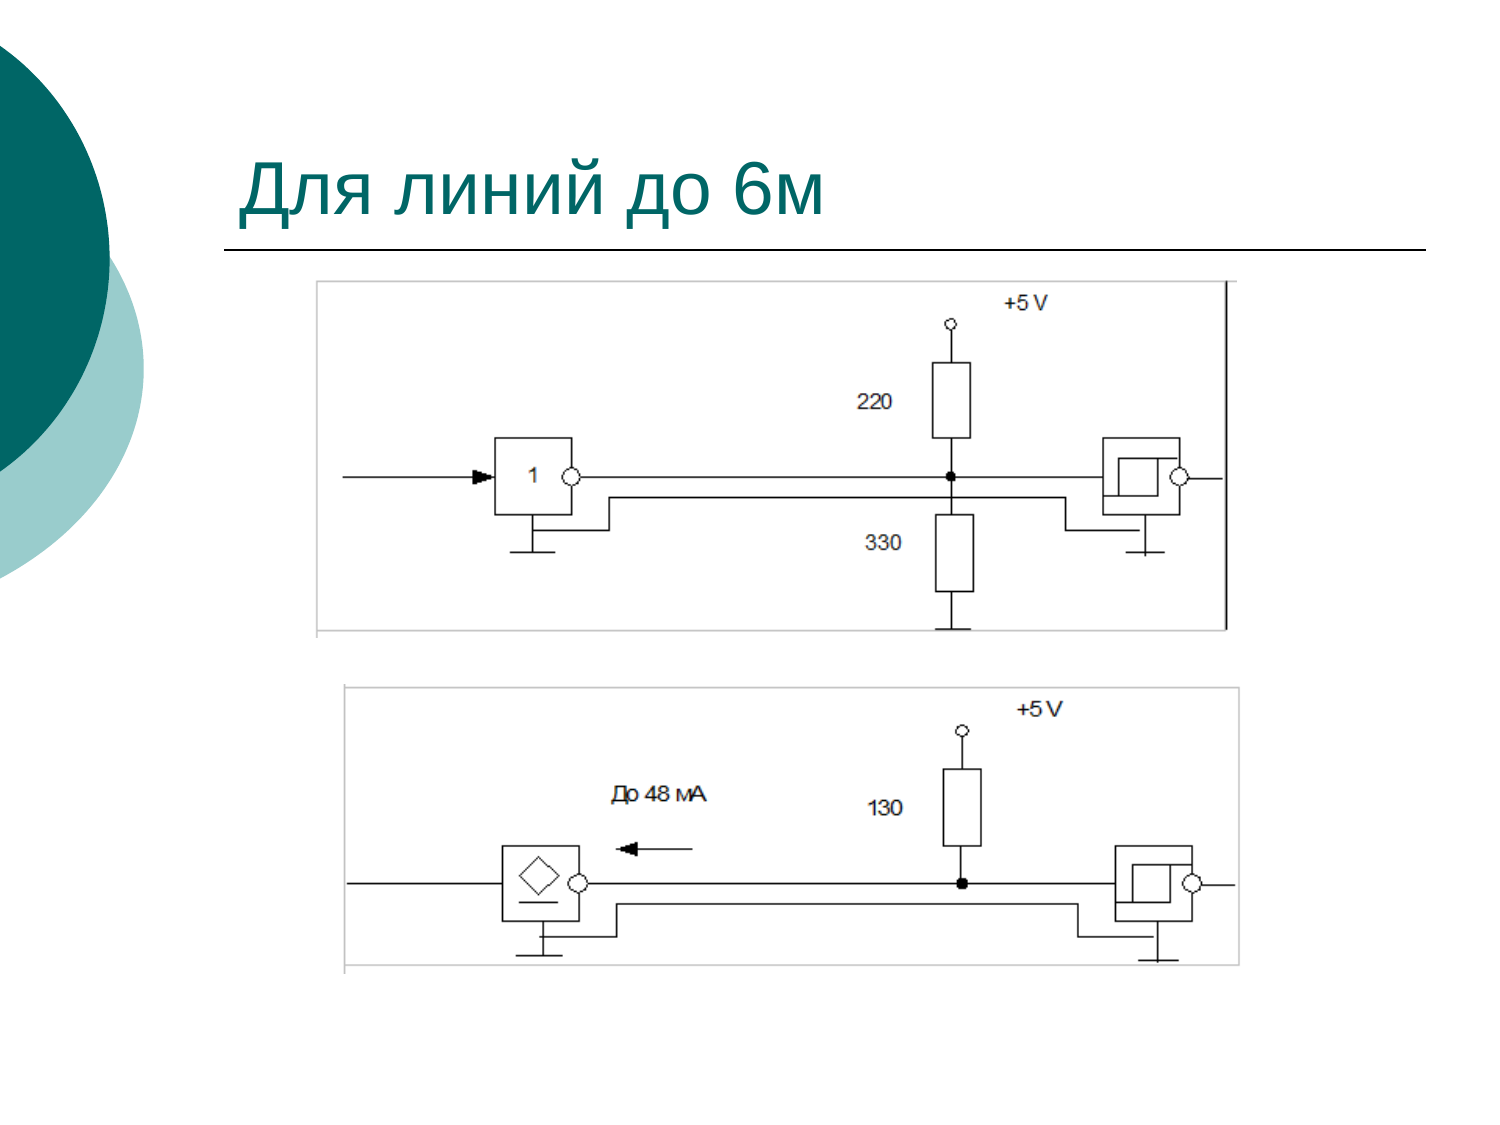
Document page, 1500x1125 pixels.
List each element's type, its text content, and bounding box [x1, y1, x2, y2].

title Для линий до 6м [224, 49, 1425, 237]
picture [330, 684, 1251, 975]
picture [307, 273, 1237, 638]
